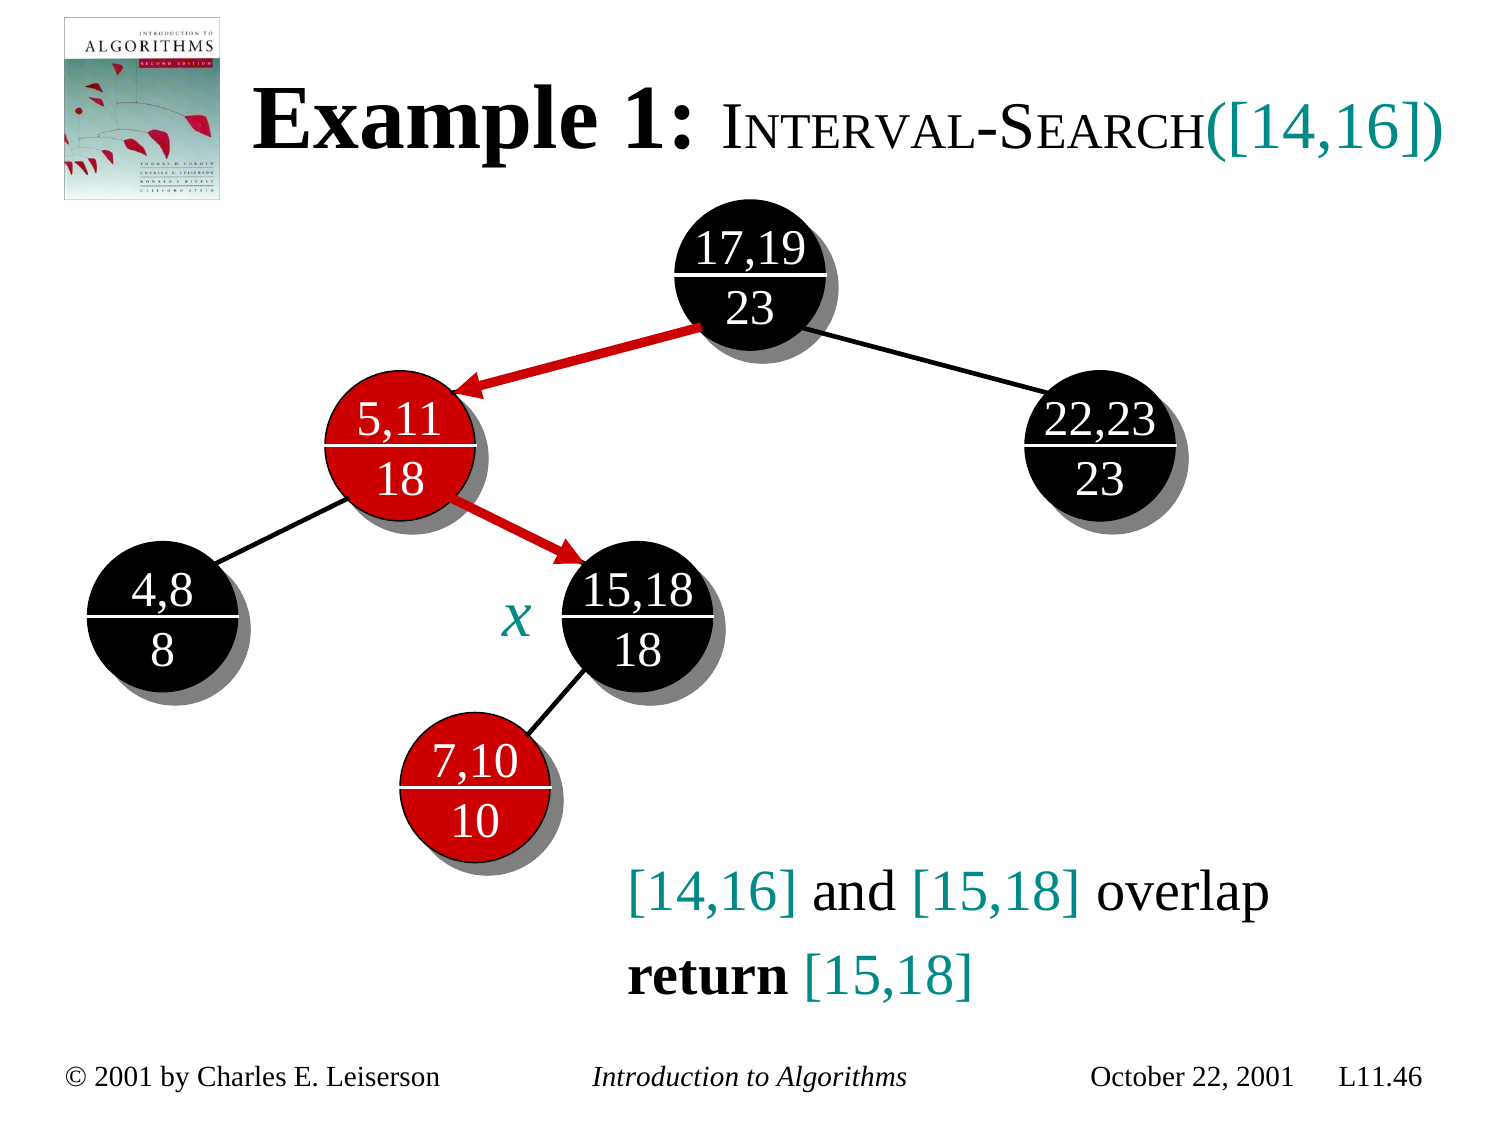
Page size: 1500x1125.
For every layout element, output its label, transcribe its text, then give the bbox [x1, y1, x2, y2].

text_box x [487, 562, 547, 658]
text_box 15,18 18 [562, 618, 713, 692]
text_box 22,23 23 [1025, 370, 1176, 444]
text_box 5,11 18 [325, 447, 476, 521]
text_box 15,18 18 [562, 541, 713, 615]
text_box Introduction to Algorithms [577, 1049, 923, 1101]
text_box 7,10 10 [400, 712, 550, 786]
text_box 7,10 10 [400, 789, 550, 863]
text_box October 22, 2001 L11.<number> [982, 1049, 1438, 1101]
text_box 22,23 23 [1025, 447, 1176, 521]
picture [64, 17, 220, 200]
text_box 17,19 23 [675, 200, 825, 273]
text_box [14,16] and [15,18] overlap [612, 765, 1303, 932]
title Example 1: INTERVAL-SEARCH([14,16]) [237, 24, 1475, 213]
text_box 17,19 23 [675, 277, 825, 351]
text_box 4,8 8 [87, 541, 238, 615]
text_box 4,8 8 [87, 618, 238, 692]
text_box return [15,18] [612, 928, 989, 1014]
text_box 5,11 18 [325, 370, 475, 444]
